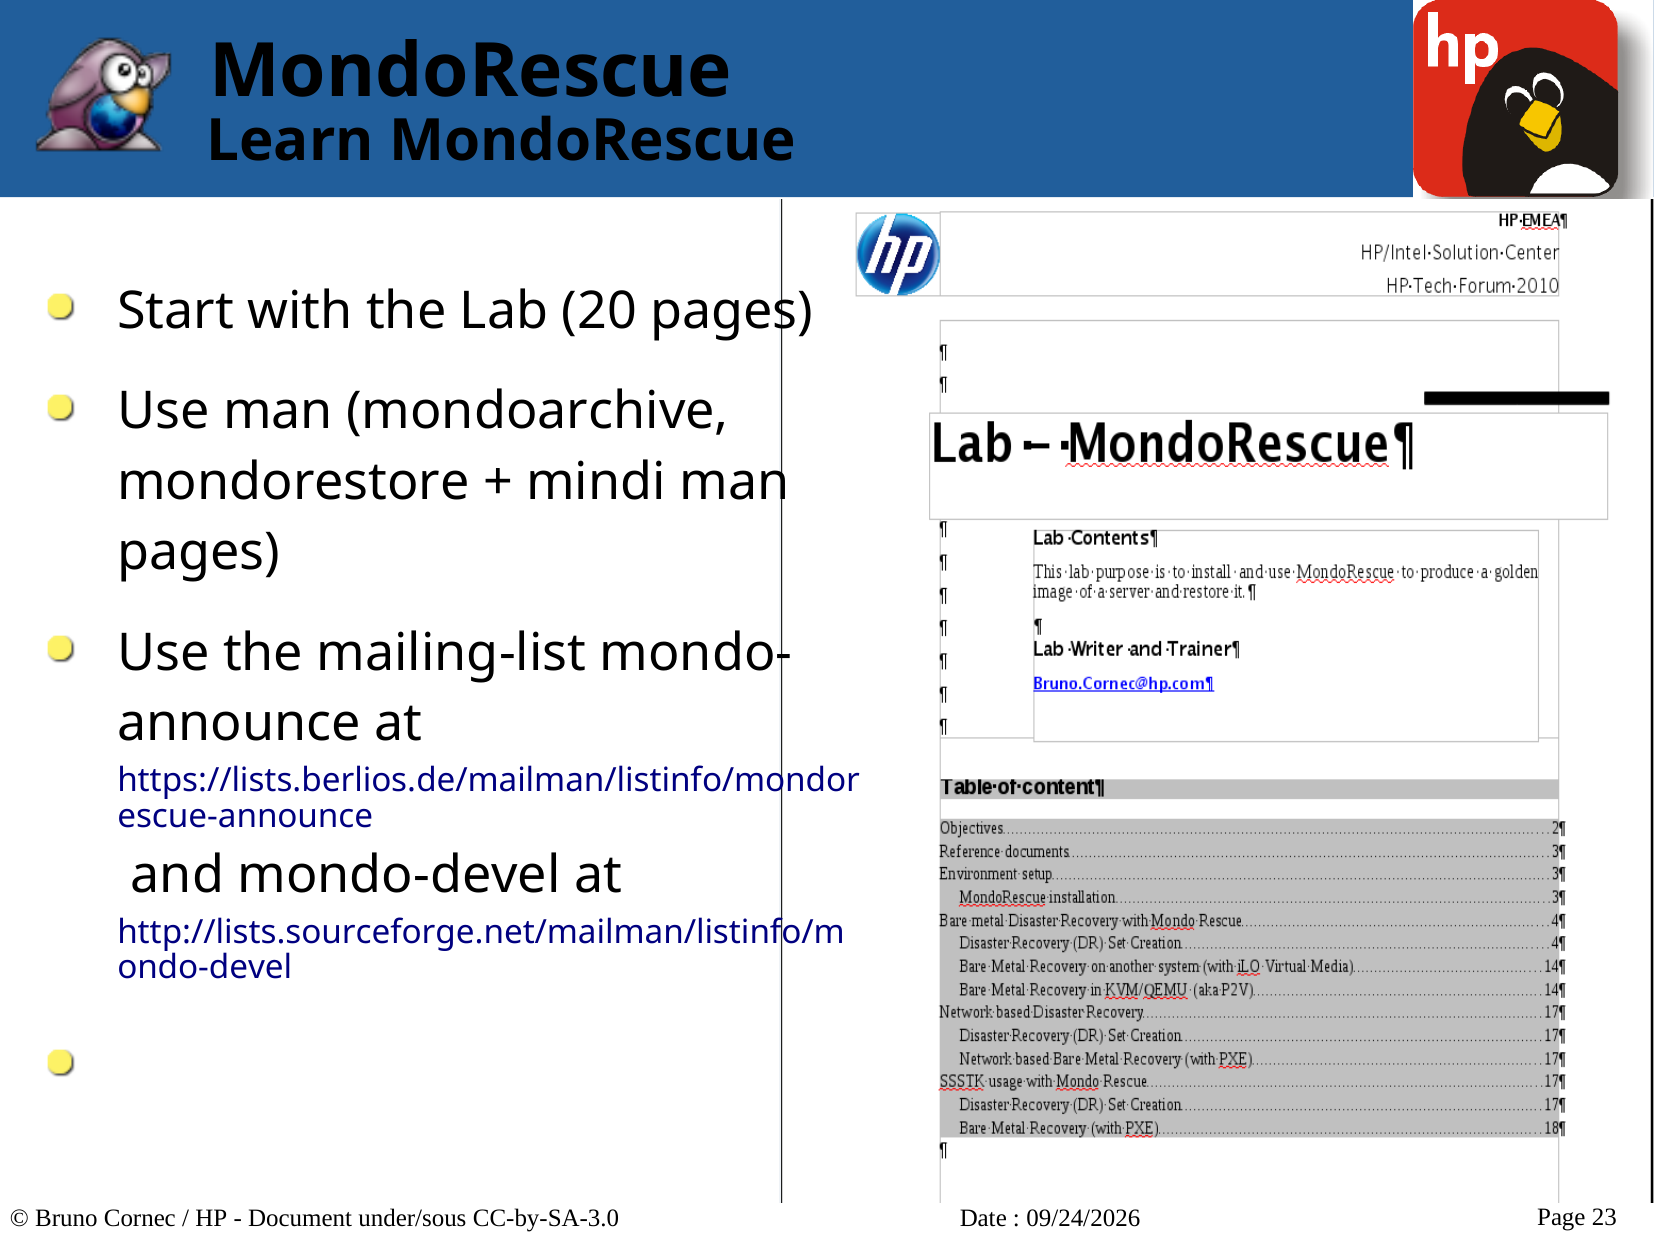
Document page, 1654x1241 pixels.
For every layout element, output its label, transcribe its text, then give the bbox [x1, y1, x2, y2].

title Learn MondoRescue [206, 59, 1121, 221]
list Start with the Lab (20 pages) Use man (mondoarchive, mondorestore + mindi man pages) Use the mailing-list mondo-announce at https://lists.berlios.de/mailman/listinfo/mondorescue-announce and mondo-devel at http://lists.sourceforge.net/mailman/listinfo/mondo-devel [34, 272, 863, 1101]
picture [0, 0, 211, 199]
picture [779, 0, 1654, 1203]
